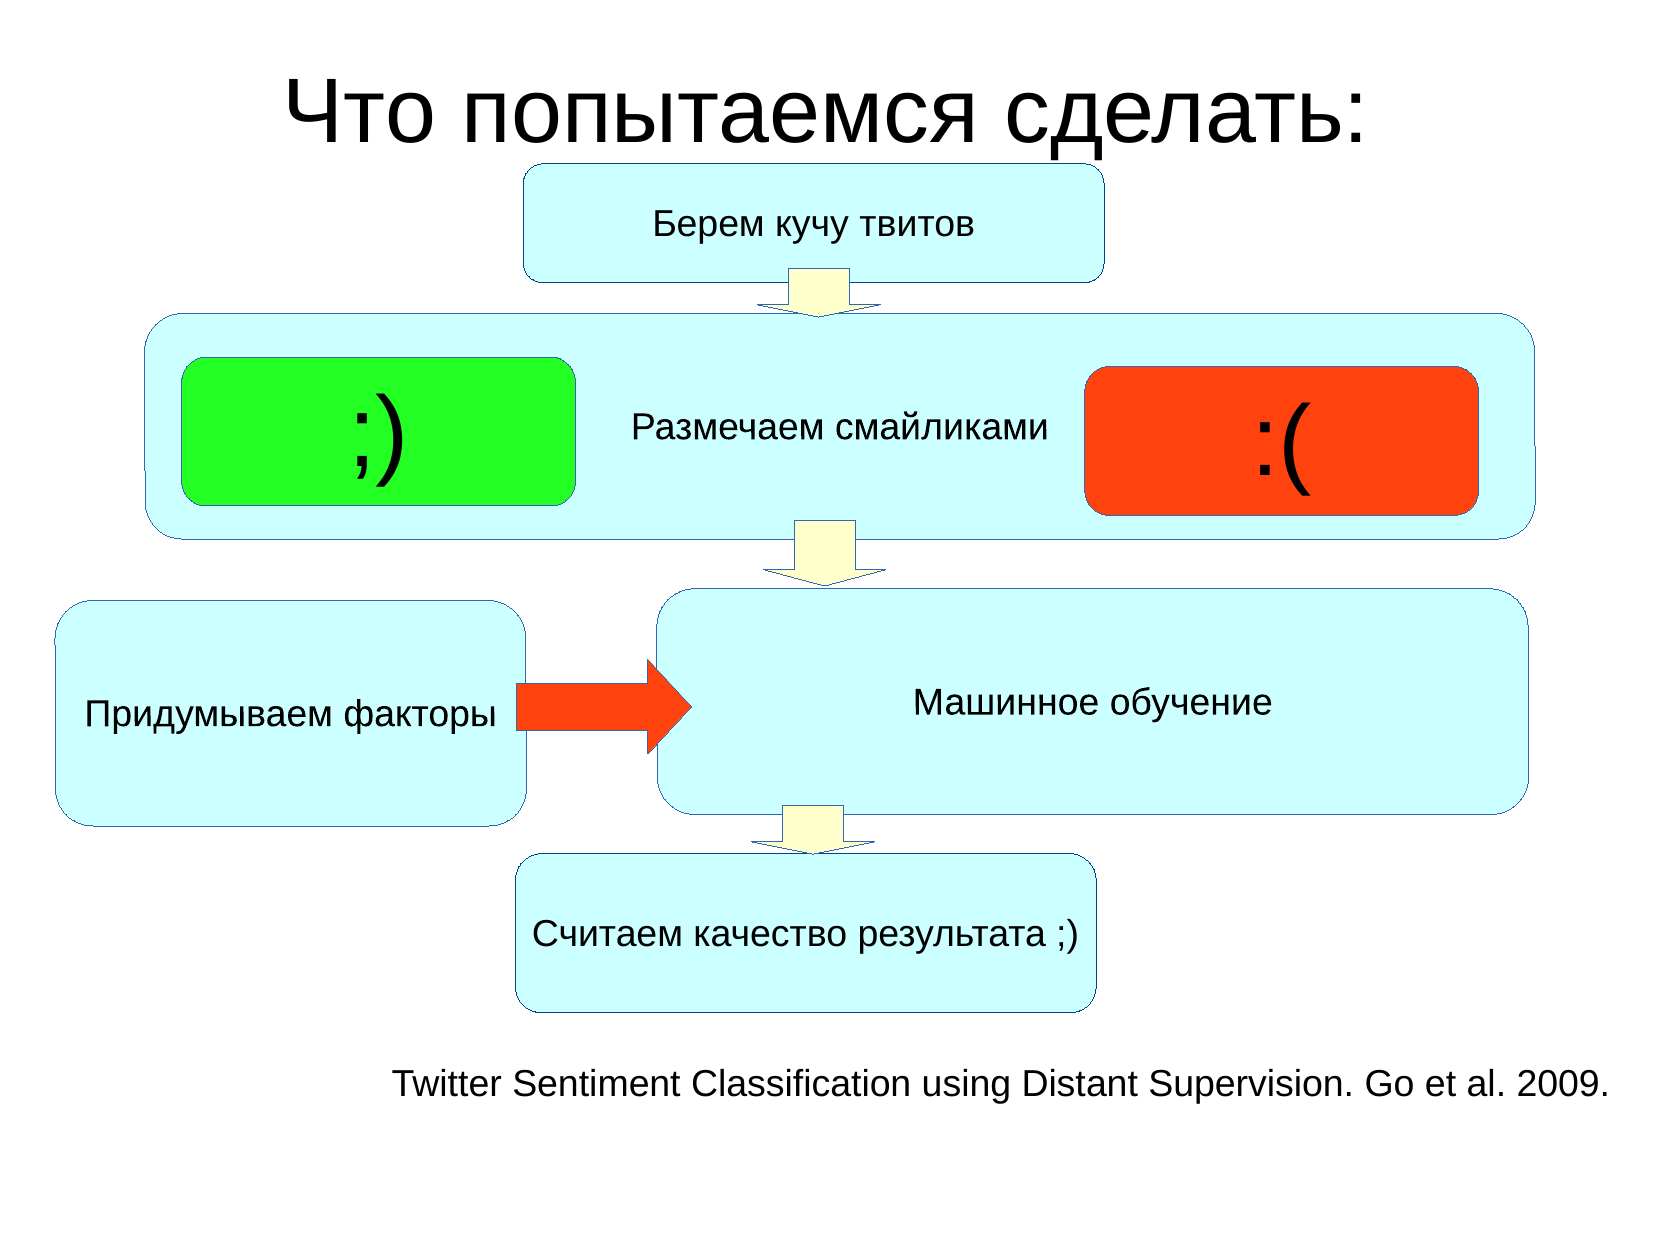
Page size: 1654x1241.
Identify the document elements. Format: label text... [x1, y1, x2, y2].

text_box [751, 805, 875, 855]
text_box Размечаем смайликами [144, 313, 1536, 540]
text_box :( [1084, 366, 1479, 516]
text_box Считаем качество результата ;) [515, 853, 1097, 1013]
title Что попытаемся сделать: [82, 49, 1571, 173]
text_box [757, 268, 881, 318]
text_box [516, 659, 692, 754]
text_box Берем кучу твитов [523, 163, 1105, 283]
text_box ;) [181, 357, 576, 506]
text_box [763, 520, 886, 586]
text_box Twitter Sentiment Classification using Distant Supervision. Go et al. 2009. [376, 1054, 1654, 1112]
text_box Придумываем факторы [54, 600, 527, 827]
text_box Машинное обучение [656, 588, 1529, 815]
